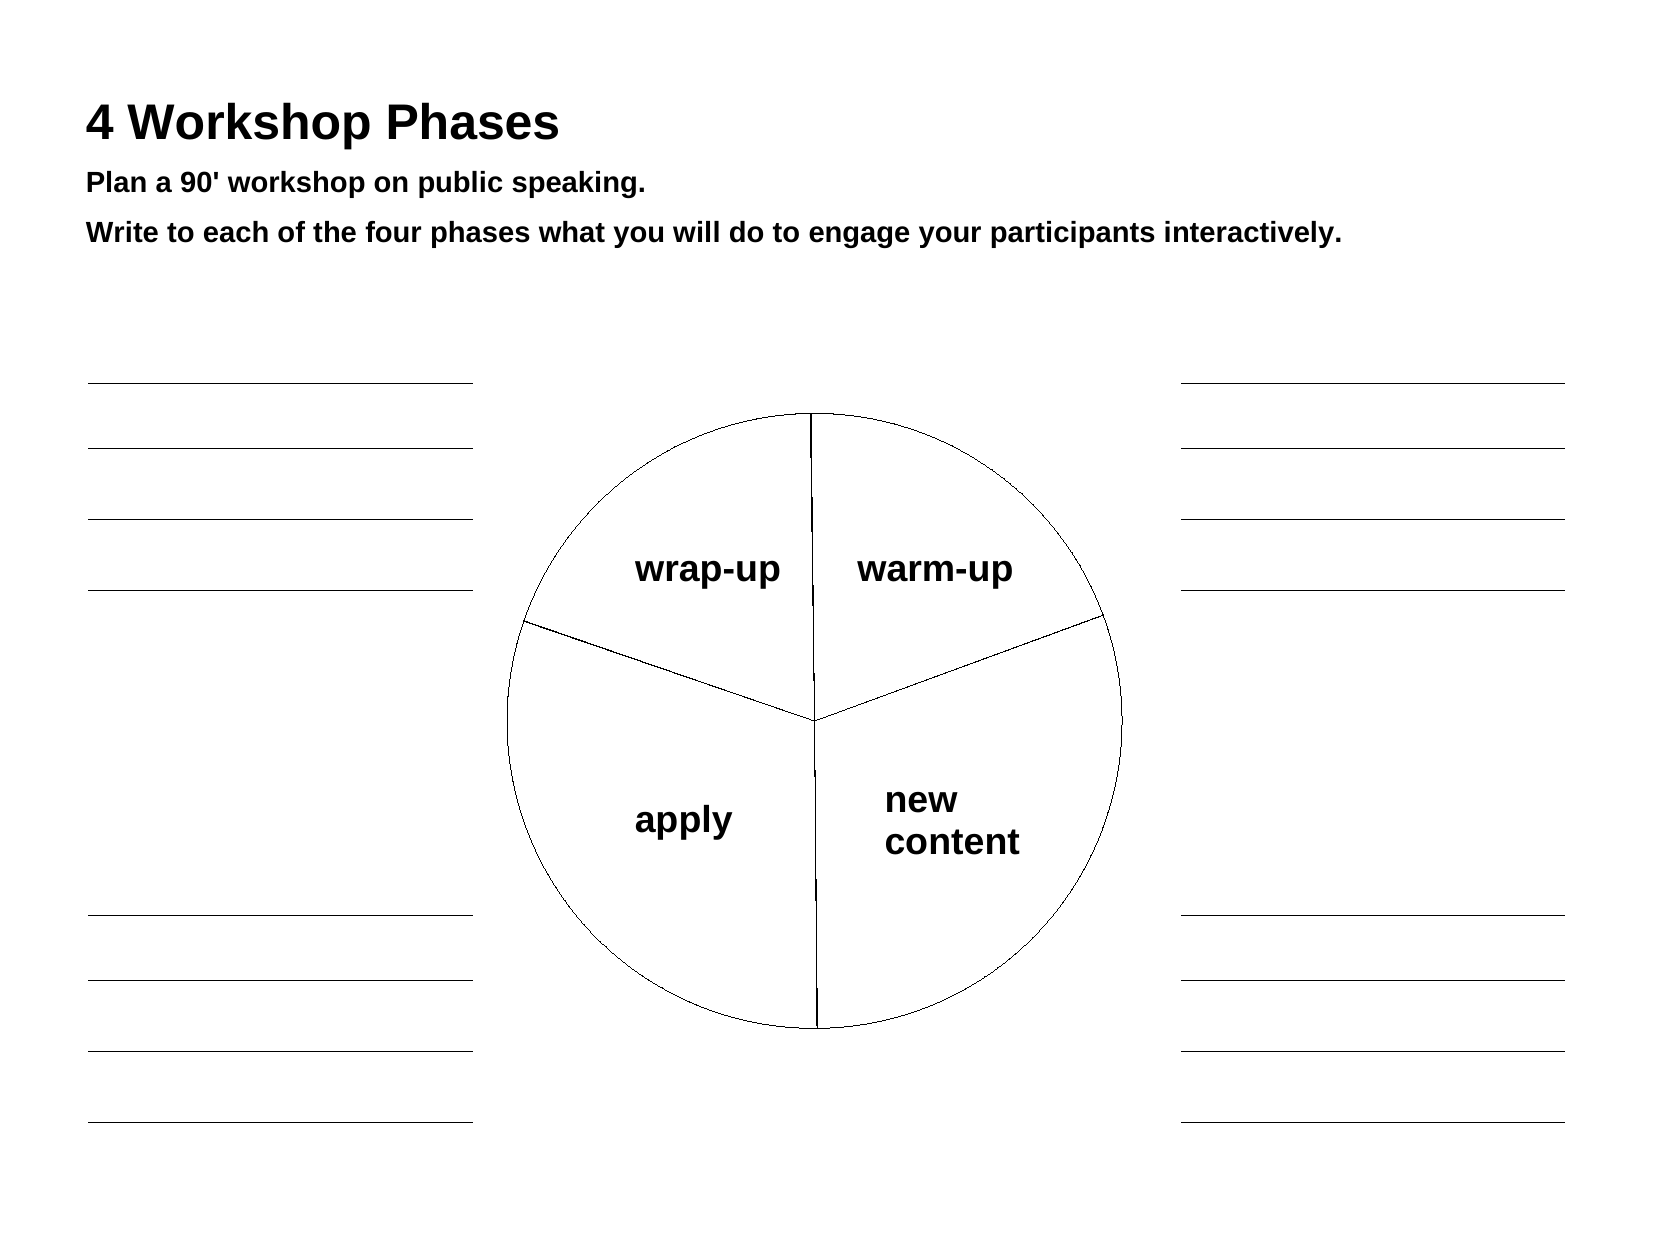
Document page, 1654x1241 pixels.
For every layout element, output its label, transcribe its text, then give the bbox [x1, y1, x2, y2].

text_box apply [620, 790, 818, 851]
text_box wrap-up [620, 540, 797, 598]
text_box new content [869, 771, 1035, 871]
text_box 4 Workshop Phases Plan a 90' workshop on public speaking. Write to each of the four phases what you will do to engage your participants interactively. [71, 59, 1360, 228]
text_box warm-up [842, 540, 1029, 598]
